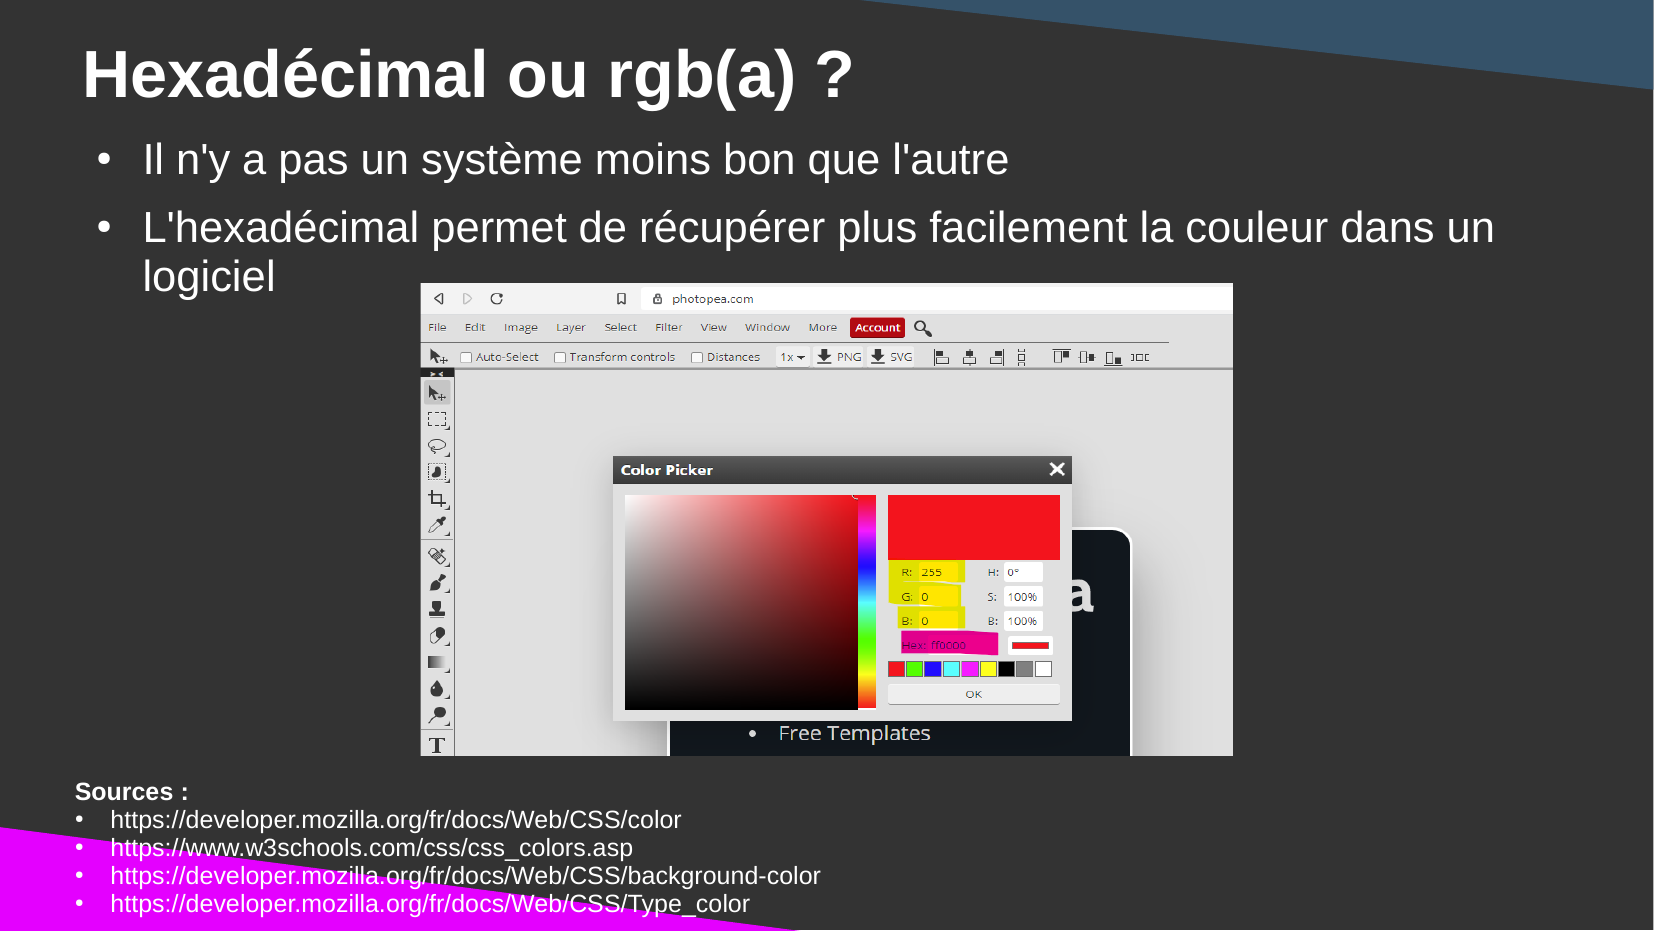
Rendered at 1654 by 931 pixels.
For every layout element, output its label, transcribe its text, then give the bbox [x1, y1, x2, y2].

text_box [859, 0, 1654, 90]
picture [420, 283, 1233, 756]
text_box [0, 827, 801, 931]
list Il n'y a pas un système moins bon que l'autre L'hexadécimal permet de récupérer plus facilement la couleur dans un logiciel [80, 135, 1605, 302]
title Hexadécimal ou rgb(a) ? [82, 37, 1571, 122]
text_box Sources : https://developer.mozilla.org/fr/docs/Web/CSS/color https://www.w3schools.com/css/css_colors.asp https://developer.mozilla.org/fr/docs/Web/CSS/background-color https://developer.mozilla.org/fr/docs/Web/CSS/Type_color [60, 770, 863, 926]
